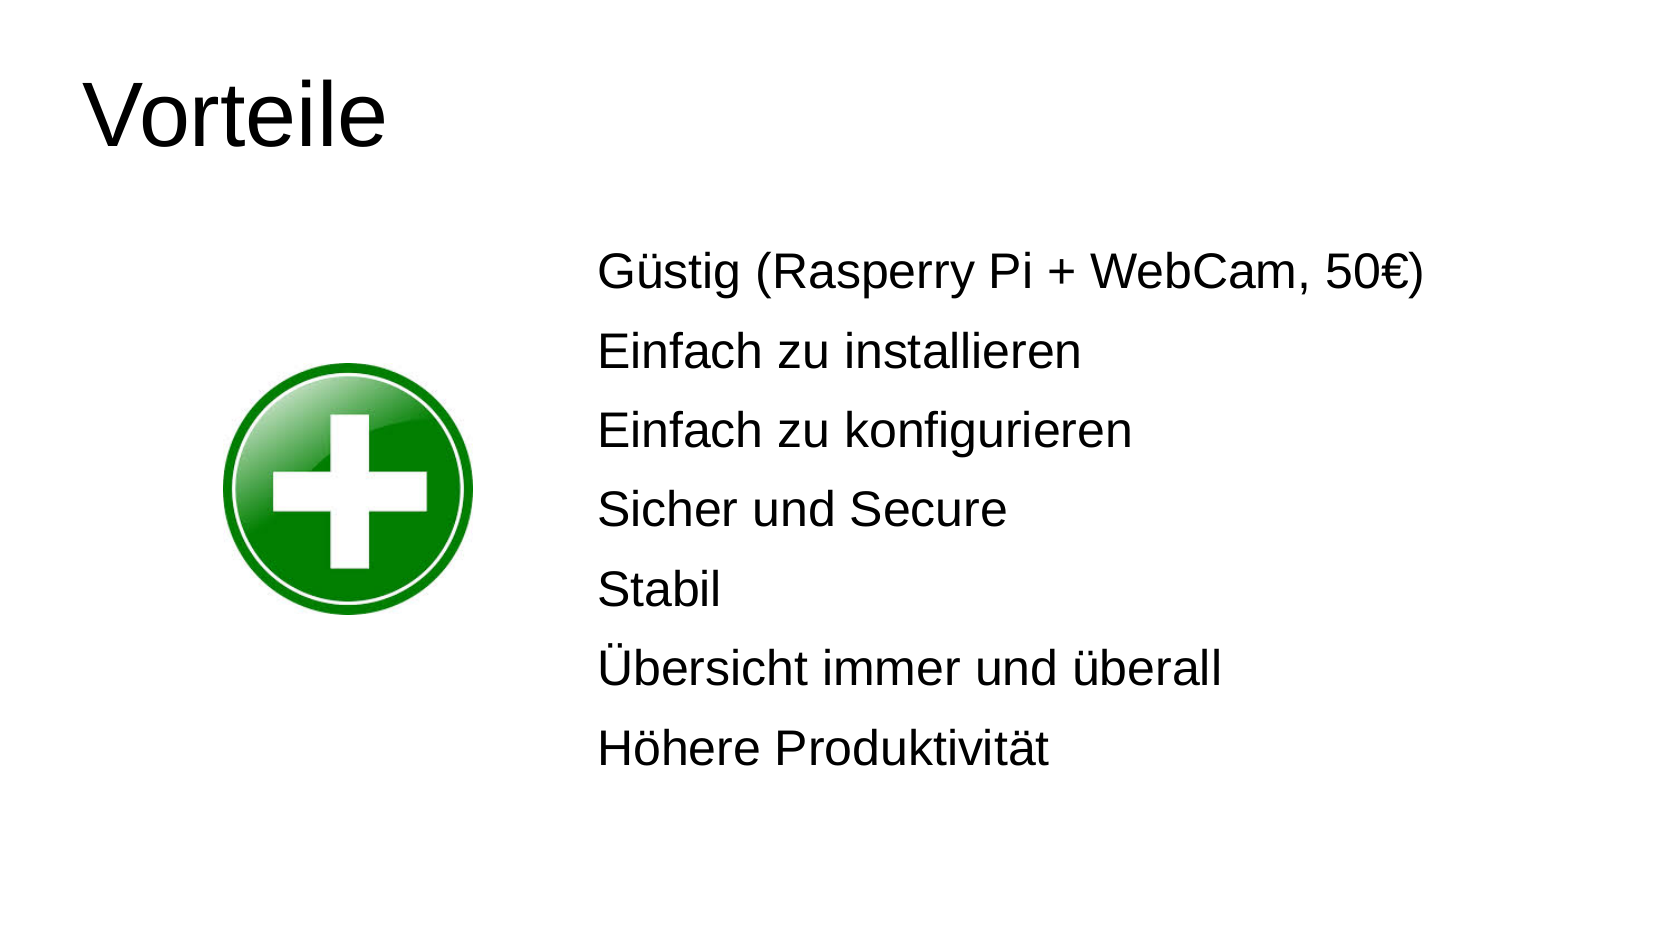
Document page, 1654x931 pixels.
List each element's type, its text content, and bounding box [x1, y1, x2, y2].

picture [223, 363, 473, 615]
text_box Güstig (Rasperry Pi + WebCam, 50€) Einfach zu installieren Einfach zu konfigurieren Sicher und Secure Stabil Übersicht immer und überall Höhere Produktivität [582, 236, 1441, 839]
title Vorteile [82, 37, 1571, 193]
